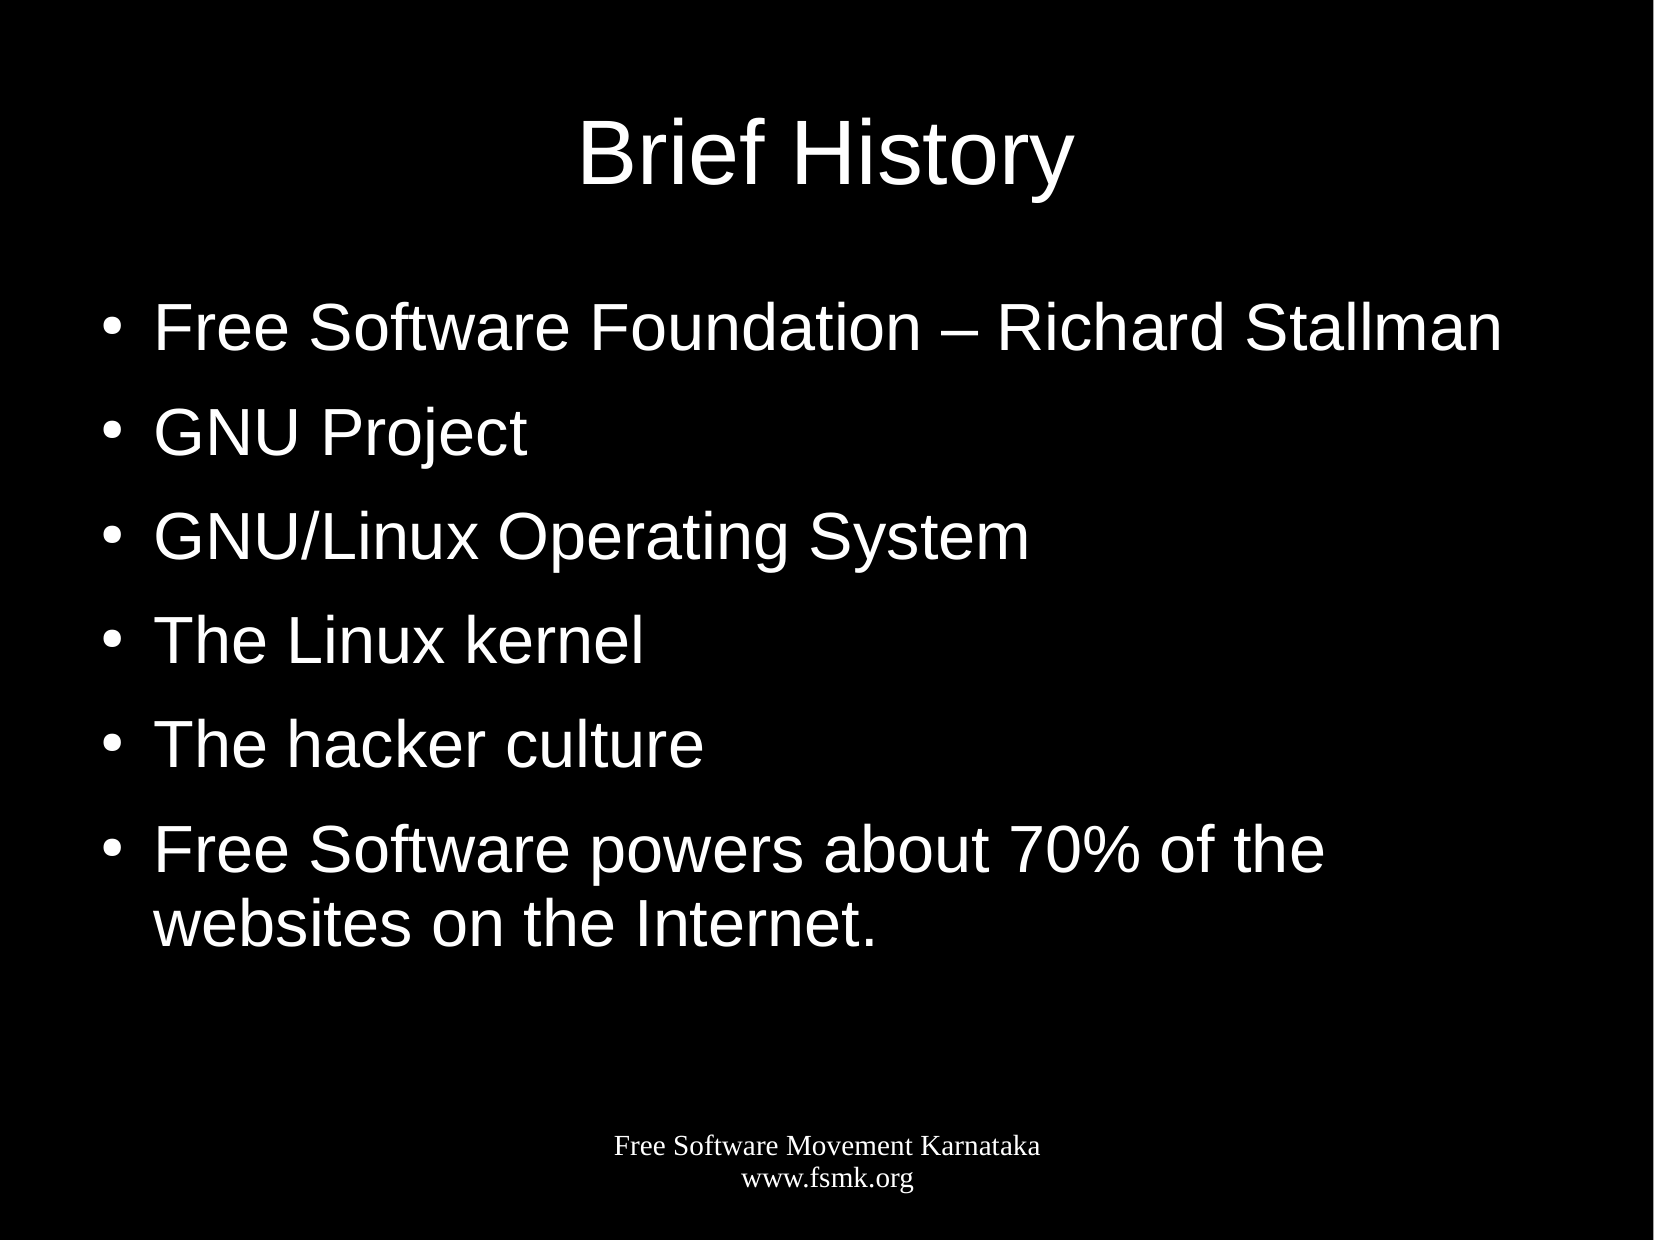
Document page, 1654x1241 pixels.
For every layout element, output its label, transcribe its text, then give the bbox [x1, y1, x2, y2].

list Free Software Foundation – Richard Stallman GNU Project GNU/Linux Operating System The Linux kernel The hacker culture Free Software powers about 70% of the websites on the Internet. [82, 290, 1571, 1109]
title Brief History [82, 49, 1571, 257]
